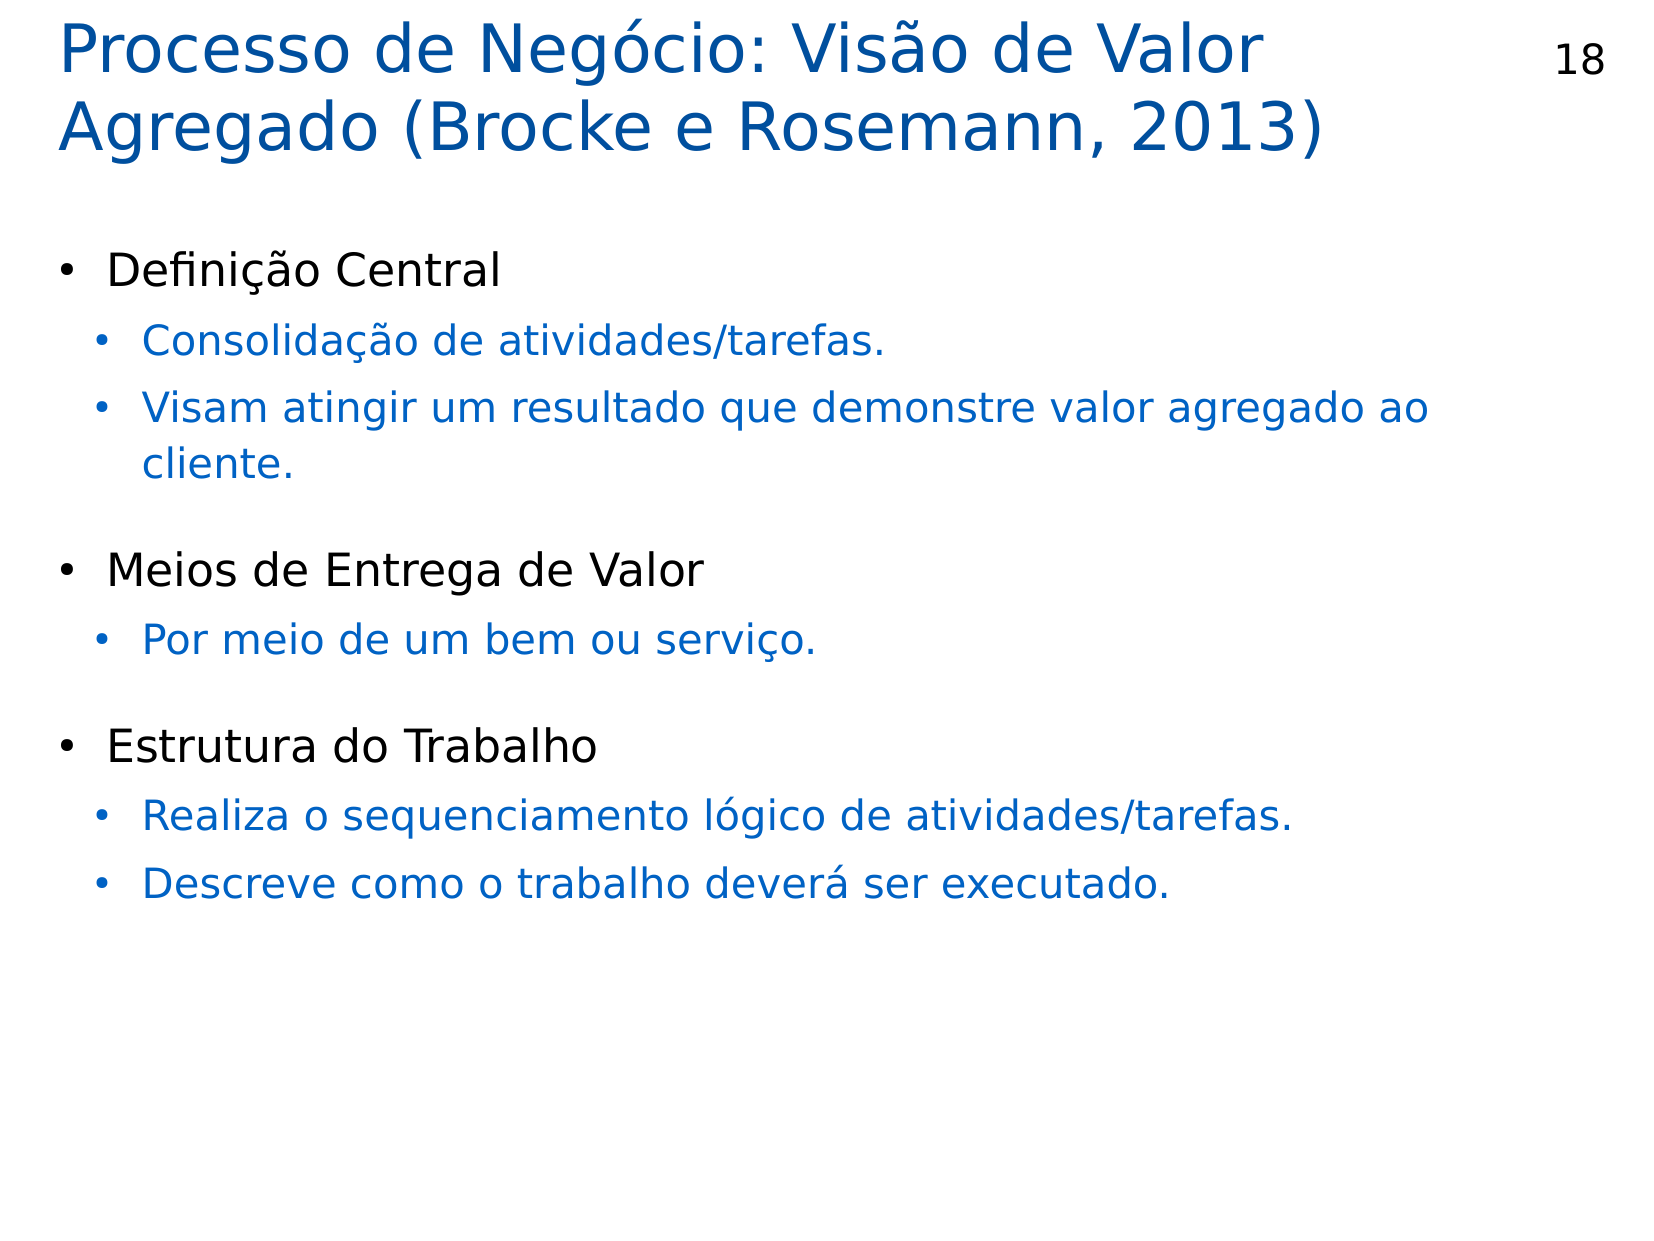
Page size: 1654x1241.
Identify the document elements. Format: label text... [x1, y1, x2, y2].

list Definição Central Consolidação de atividades/tarefas. Visam atingir um resultado que demonstre valor agregado ao cliente. Meios de Entrega de Valor Por meio de um bem ou serviço. Estrutura do Trabalho Realiza o sequenciamento lógico de atividades/tarefas. Descreve como o trabalho deverá ser executado. [59, 236, 1595, 1211]
title Processo de Negócio: Visão de Valor Agregado (Brocke e Rosemann, 2013) [59, 10, 1506, 167]
